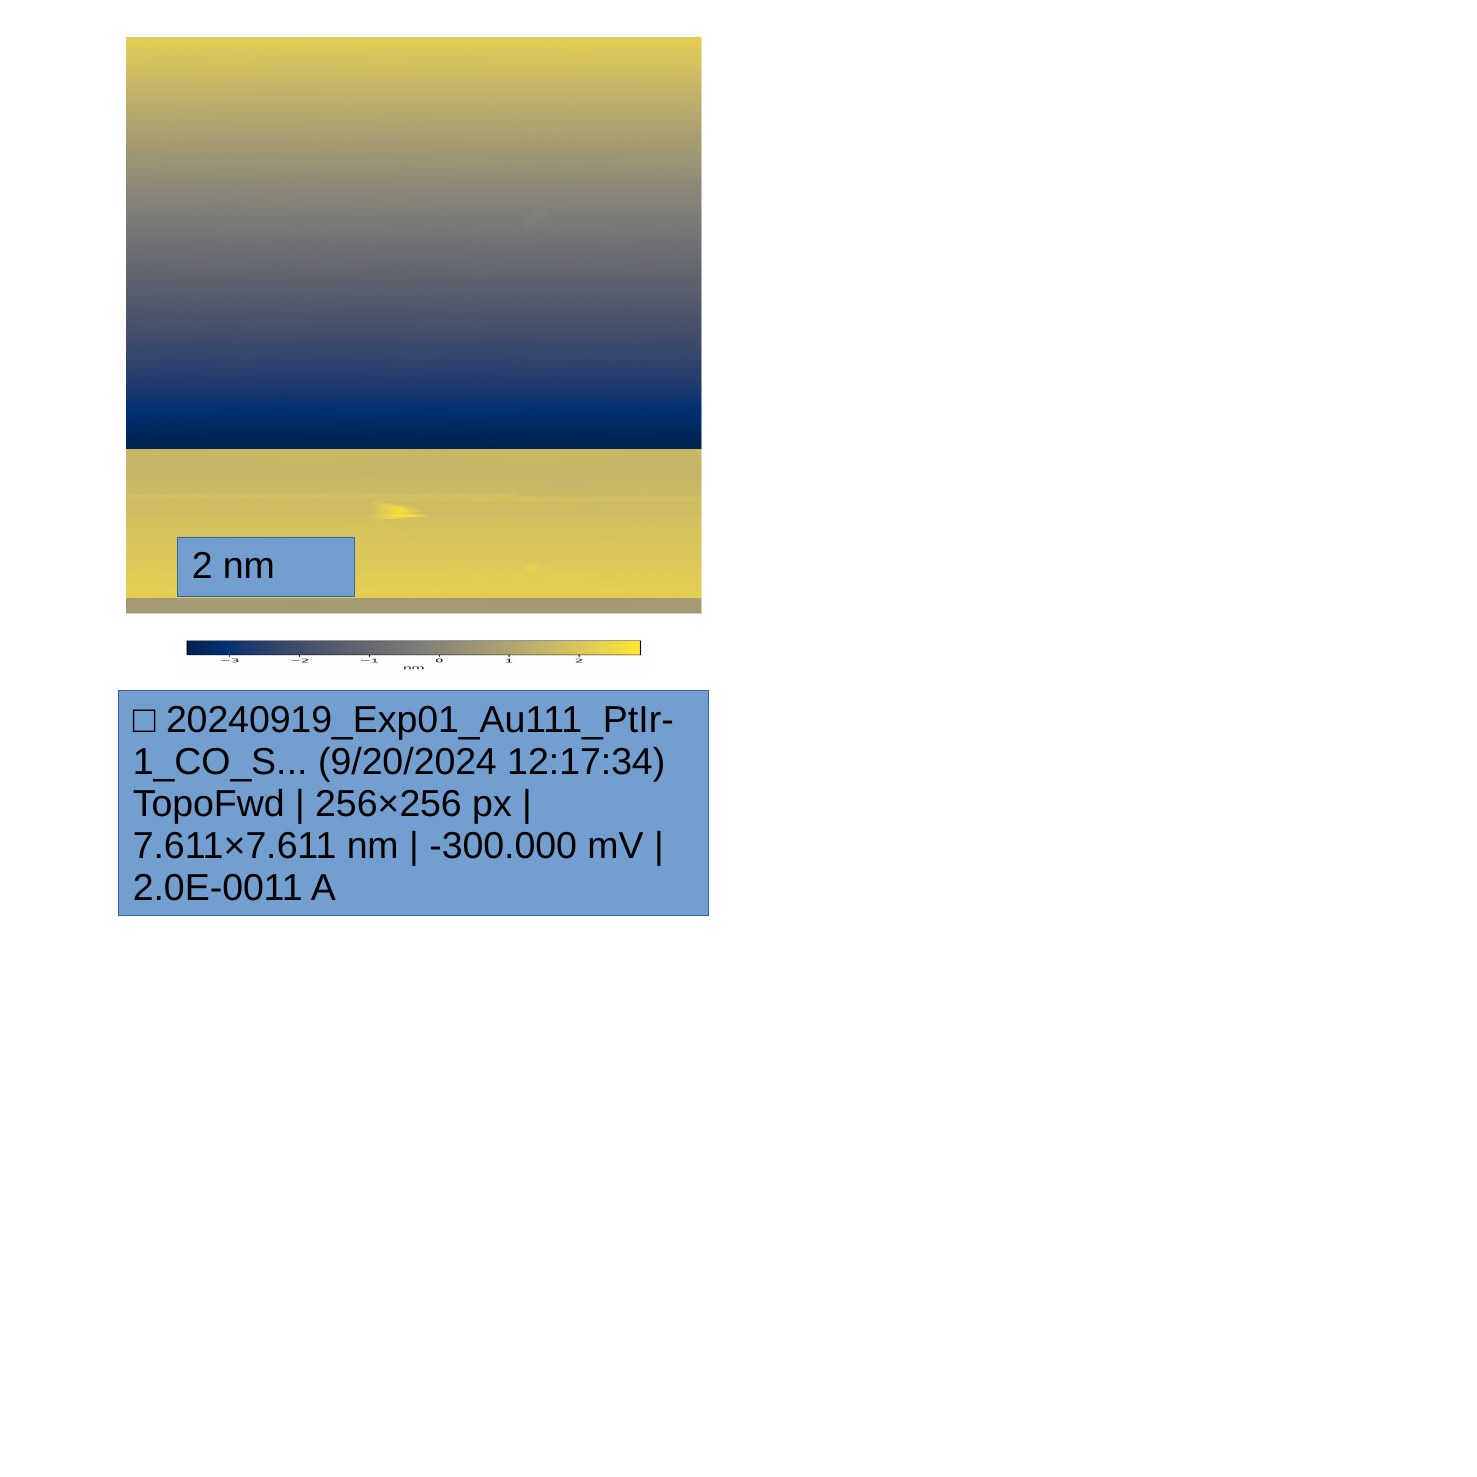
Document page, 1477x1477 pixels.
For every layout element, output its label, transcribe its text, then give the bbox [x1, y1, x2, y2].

text_box □ 20240919_Exp01_Au111_PtIr-1_CO_S... (9/20/2024 12:17:34) TopoFwd | 256×256 px | 7.611×7.611 nm | -300.000 mV | 2.0E-0011 A [118, 690, 709, 810]
text_box 2 nm [177, 537, 355, 597]
picture [118, 29, 709, 621]
picture [177, 637, 650, 674]
